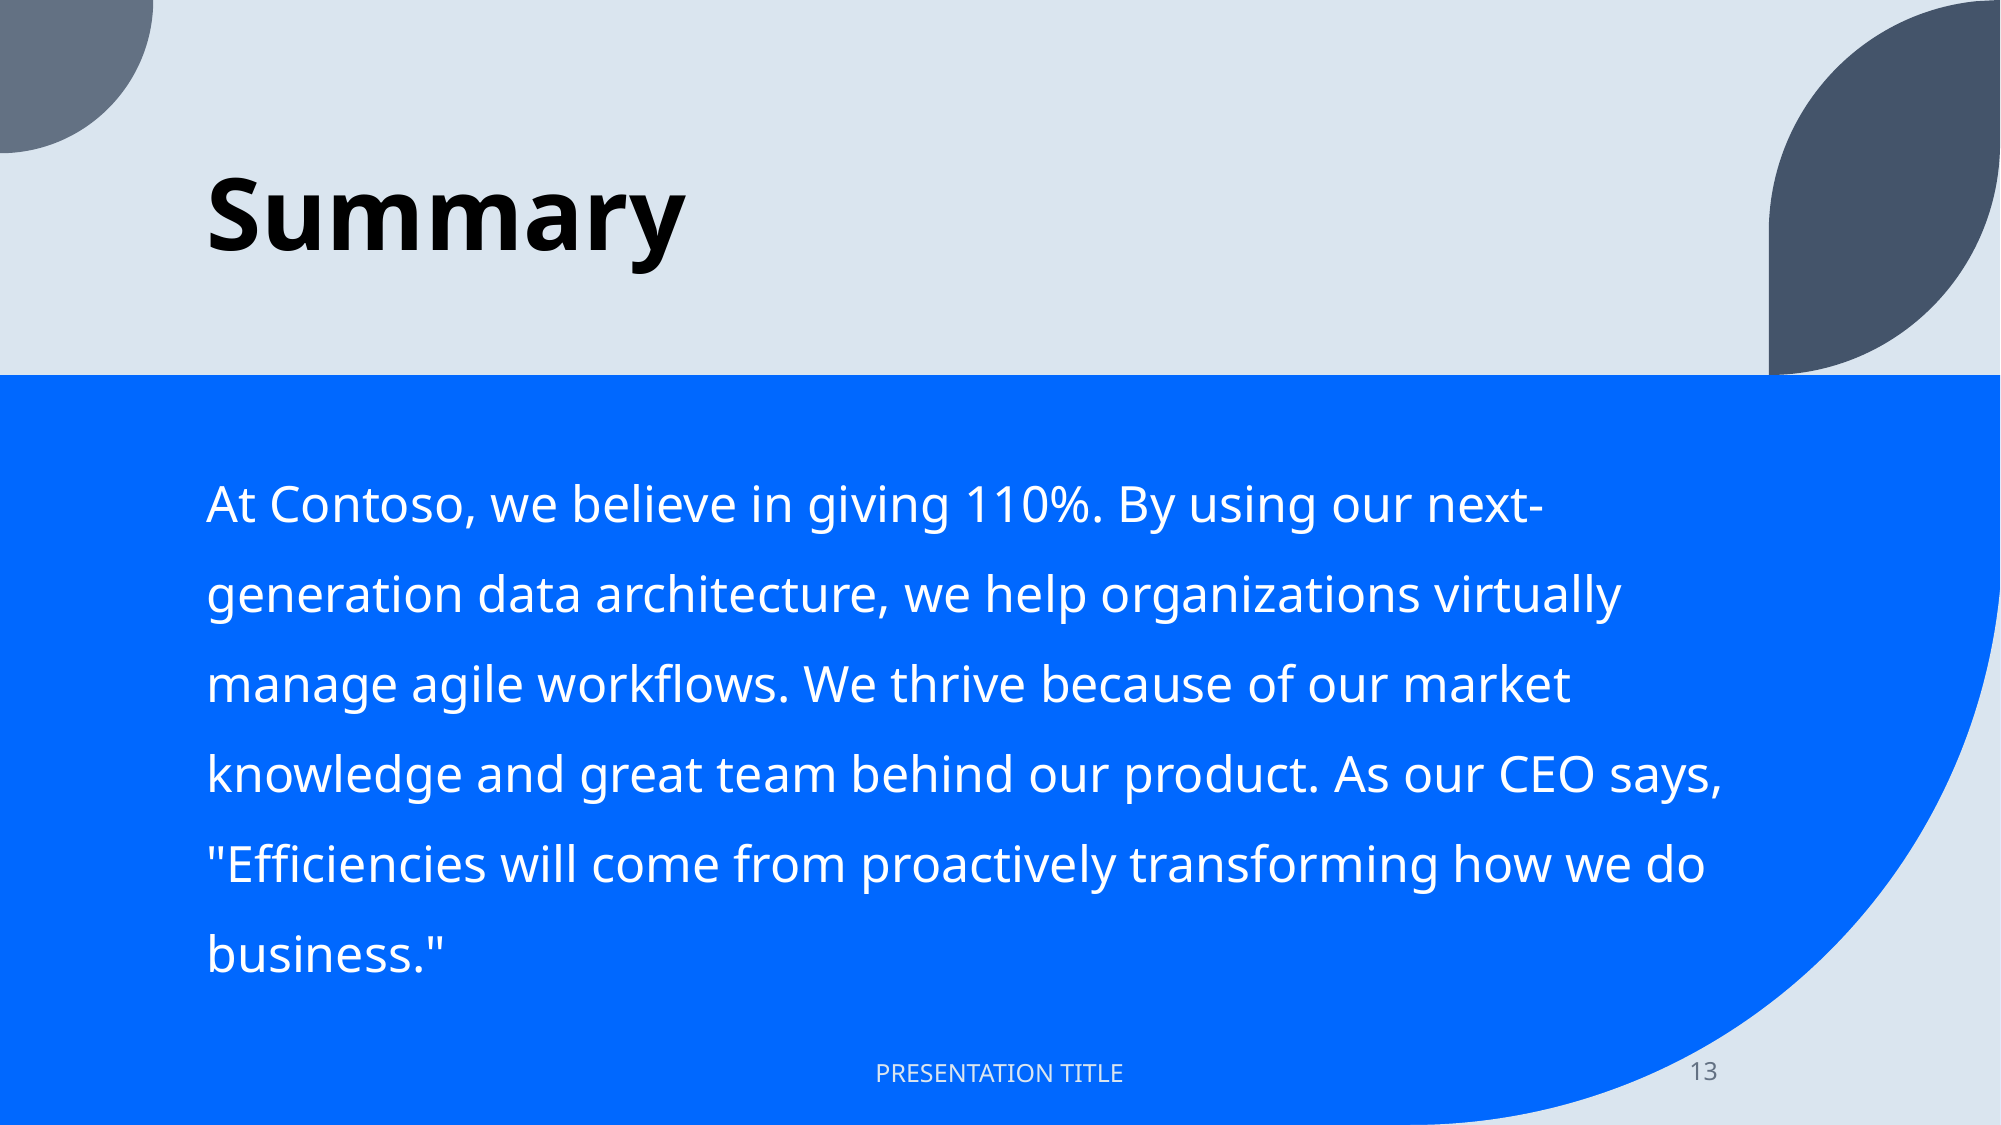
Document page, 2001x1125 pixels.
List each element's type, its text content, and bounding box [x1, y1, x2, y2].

list At Contoso, we believe in giving 110%. By using our next-generation data architecture, we help organizations virtually manage agile workflows. We thrive because of our market knowledge and great team behind our product. As our CEO says, "Efficiencies will come from proactively transforming how we do business." [191, 435, 1796, 999]
text_box PRESENTATION TITLE [662, 1042, 1338, 1103]
title Summary [191, 22, 1796, 280]
text_box 13 [1674, 1042, 1938, 1103]
